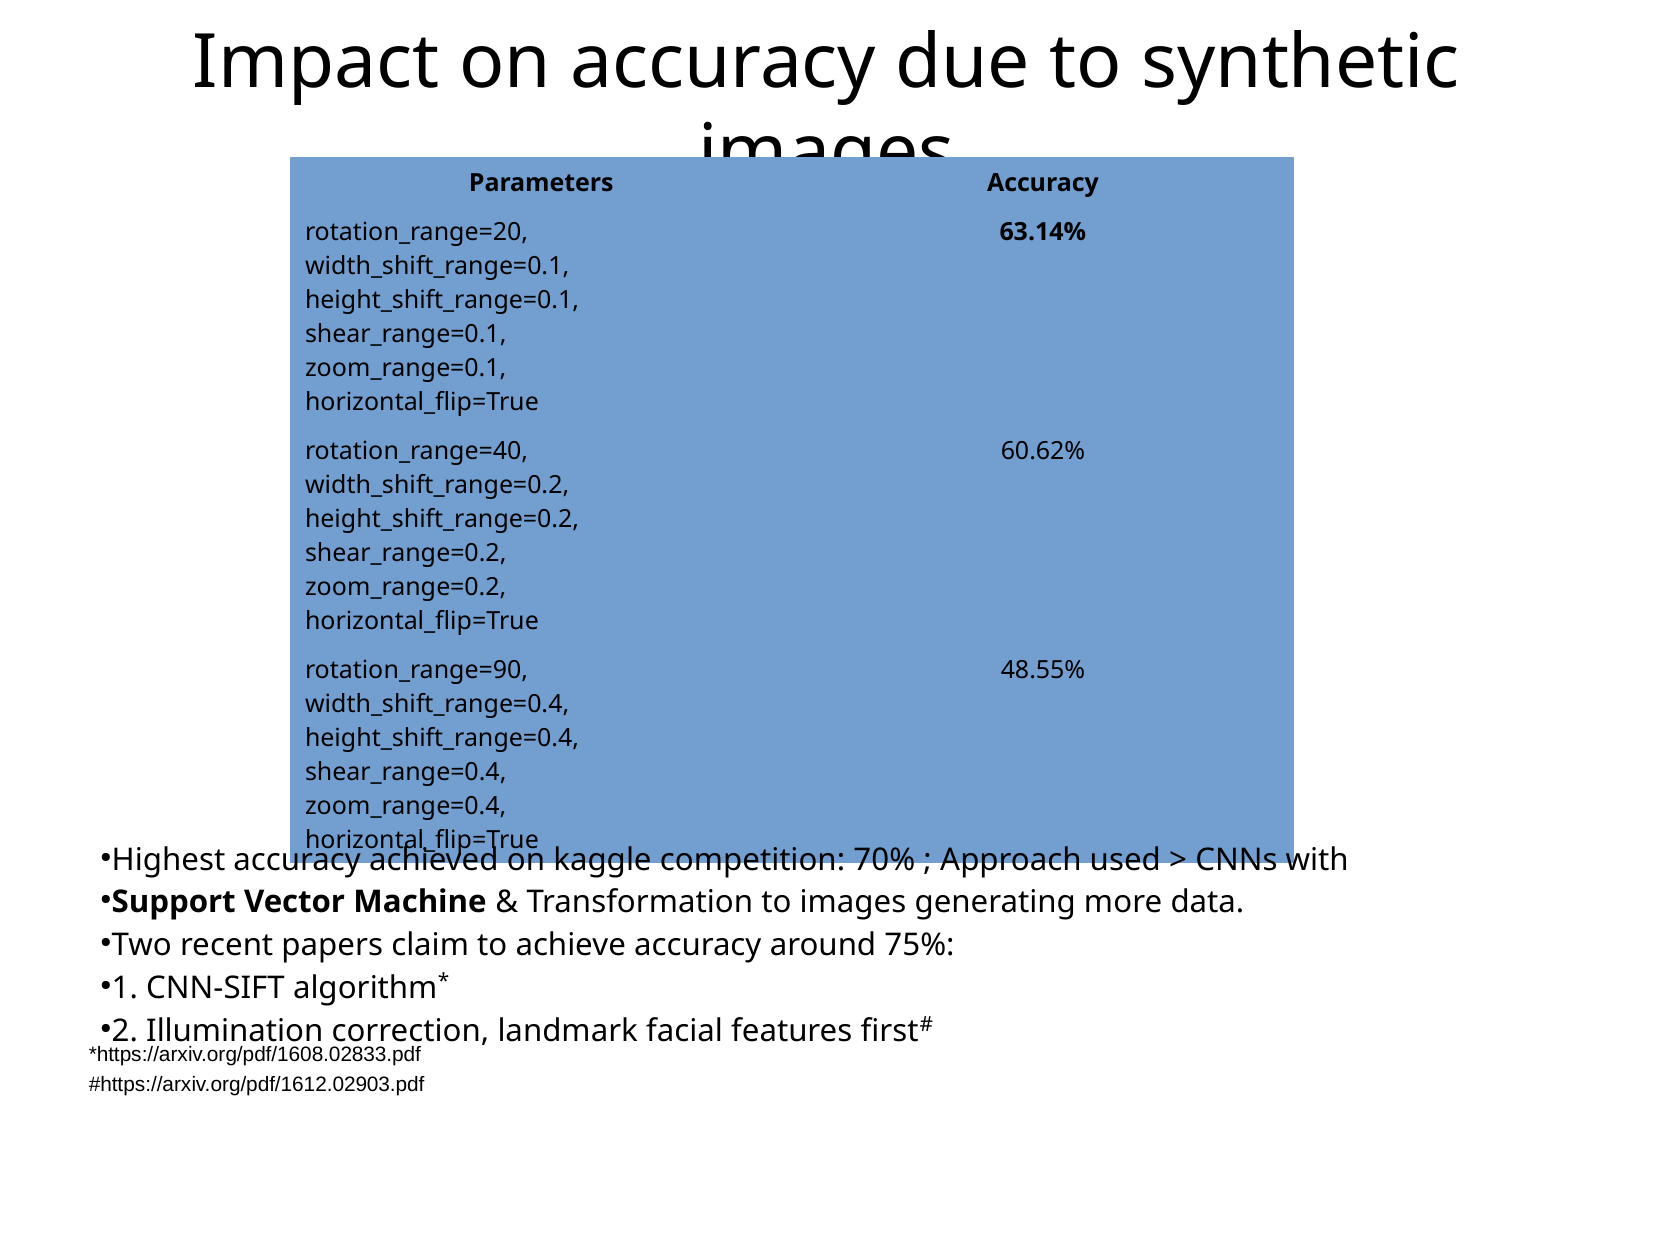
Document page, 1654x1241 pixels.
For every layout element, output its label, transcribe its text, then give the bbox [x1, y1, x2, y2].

table_header Accuracy [792, 157, 1294, 206]
table_cell 60.62% [792, 425, 1294, 644]
table_cell 48.55% [792, 644, 1294, 829]
title Impact on accuracy due to synthetic images [82, 11, 1571, 151]
table_cell rotation_range=40, width_shift_range=0.2, height_shift_range=0.2, shear_range=0.2, zoom_range=0.2, horizontal_flip=True [290, 425, 792, 644]
table_cell rotation_range=20, width_shift_range=0.1, height_shift_range=0.1, shear_range=0.1, zoom_range=0.1, horizontal_flip=True [290, 206, 792, 425]
text_box #https://arxiv.org/pdf/1612.02903.pdf [74, 1065, 691, 1122]
text_box Highest accuracy achieved on kaggle competition: 70% ; Approach used > CNNs with Support Vector Machine & Transformation to images generating more data. Two recent papers claim to achieve accuracy around 75%: 1. CNN-SIFT algorithm* 2. Illumination correction, landmark facial features first# [85, 829, 1351, 1034]
table_header Parameters [290, 157, 792, 206]
table_cell rotation_range=90, width_shift_range=0.4, height_shift_range=0.4, shear_range=0.4, zoom_range=0.4, horizontal_flip=True [290, 644, 792, 829]
text_box *https://arxiv.org/pdf/1608.02833.pdf [74, 1035, 691, 1065]
table_cell 63.14% [792, 206, 1294, 425]
